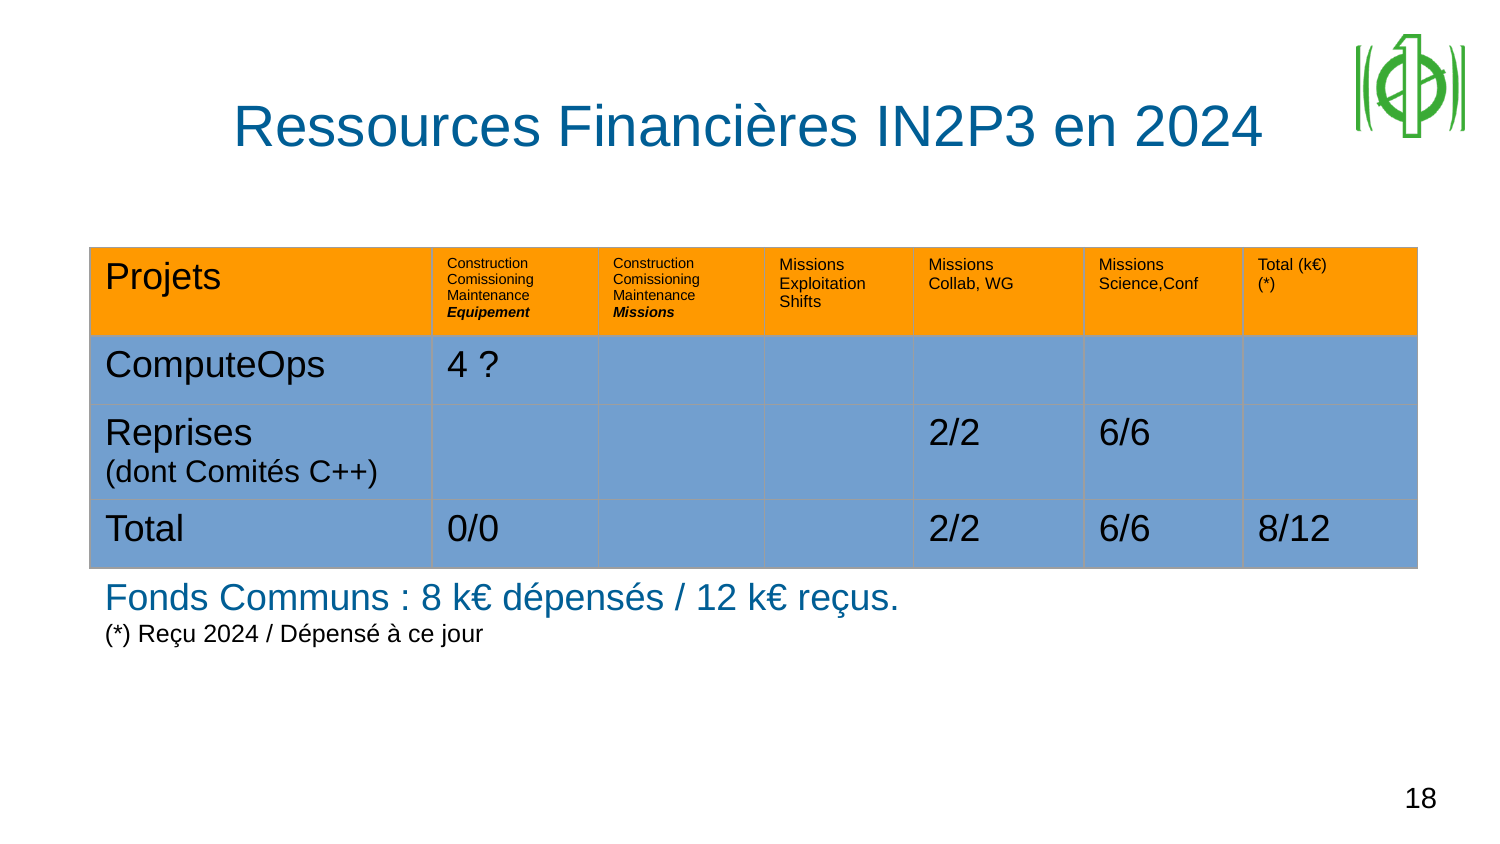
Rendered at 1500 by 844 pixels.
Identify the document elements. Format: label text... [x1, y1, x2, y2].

text_box <number> [1389, 764, 1479, 829]
table_cell 4 ? [433, 337, 598, 404]
table_cell 6/6 [1085, 405, 1242, 499]
table_cell 8/12 [1244, 500, 1417, 567]
table_cell [1244, 405, 1417, 499]
table_cell [914, 337, 1083, 404]
table_header Missions Science,Conf [1085, 248, 1242, 335]
table_cell [765, 337, 913, 404]
table_header Total (k€) (*) [1244, 248, 1417, 335]
table_cell [765, 405, 913, 499]
table_cell 2/2 [914, 500, 1083, 565]
table_cell ComputeOps [91, 337, 431, 404]
table_cell 0/0 [433, 500, 598, 565]
table_cell Total [91, 500, 431, 565]
table_cell [765, 500, 913, 565]
table_cell [599, 405, 764, 499]
table_cell 2/2 [914, 405, 1083, 499]
table_cell [433, 405, 598, 499]
table_cell [1085, 337, 1242, 404]
table_cell [599, 500, 764, 565]
table_cell [1244, 337, 1417, 404]
table_cell [599, 337, 764, 404]
table_cell 6/6 [1085, 500, 1242, 565]
text_box (*) Reçu 2024 / Dépensé à ce jour [89, 626, 914, 671]
table_header Missions Exploitation Shifts [765, 248, 913, 335]
table_header Construction Comissioning Maintenance Missions [599, 248, 764, 335]
table_header Projets [91, 248, 431, 335]
table_cell Reprises (dont Comités C++) [91, 405, 431, 499]
picture [1356, 34, 1465, 138]
text_box Fonds Communs : 8 k€ dépensés / 12 k€ reçus. [89, 565, 1356, 626]
text_box Ressources Financières IN2P3 en 2024 [51, 72, 1448, 166]
table_header Construction Comissioning Maintenance Equipement [433, 248, 598, 335]
table_header Missions Collab, WG [914, 248, 1083, 335]
